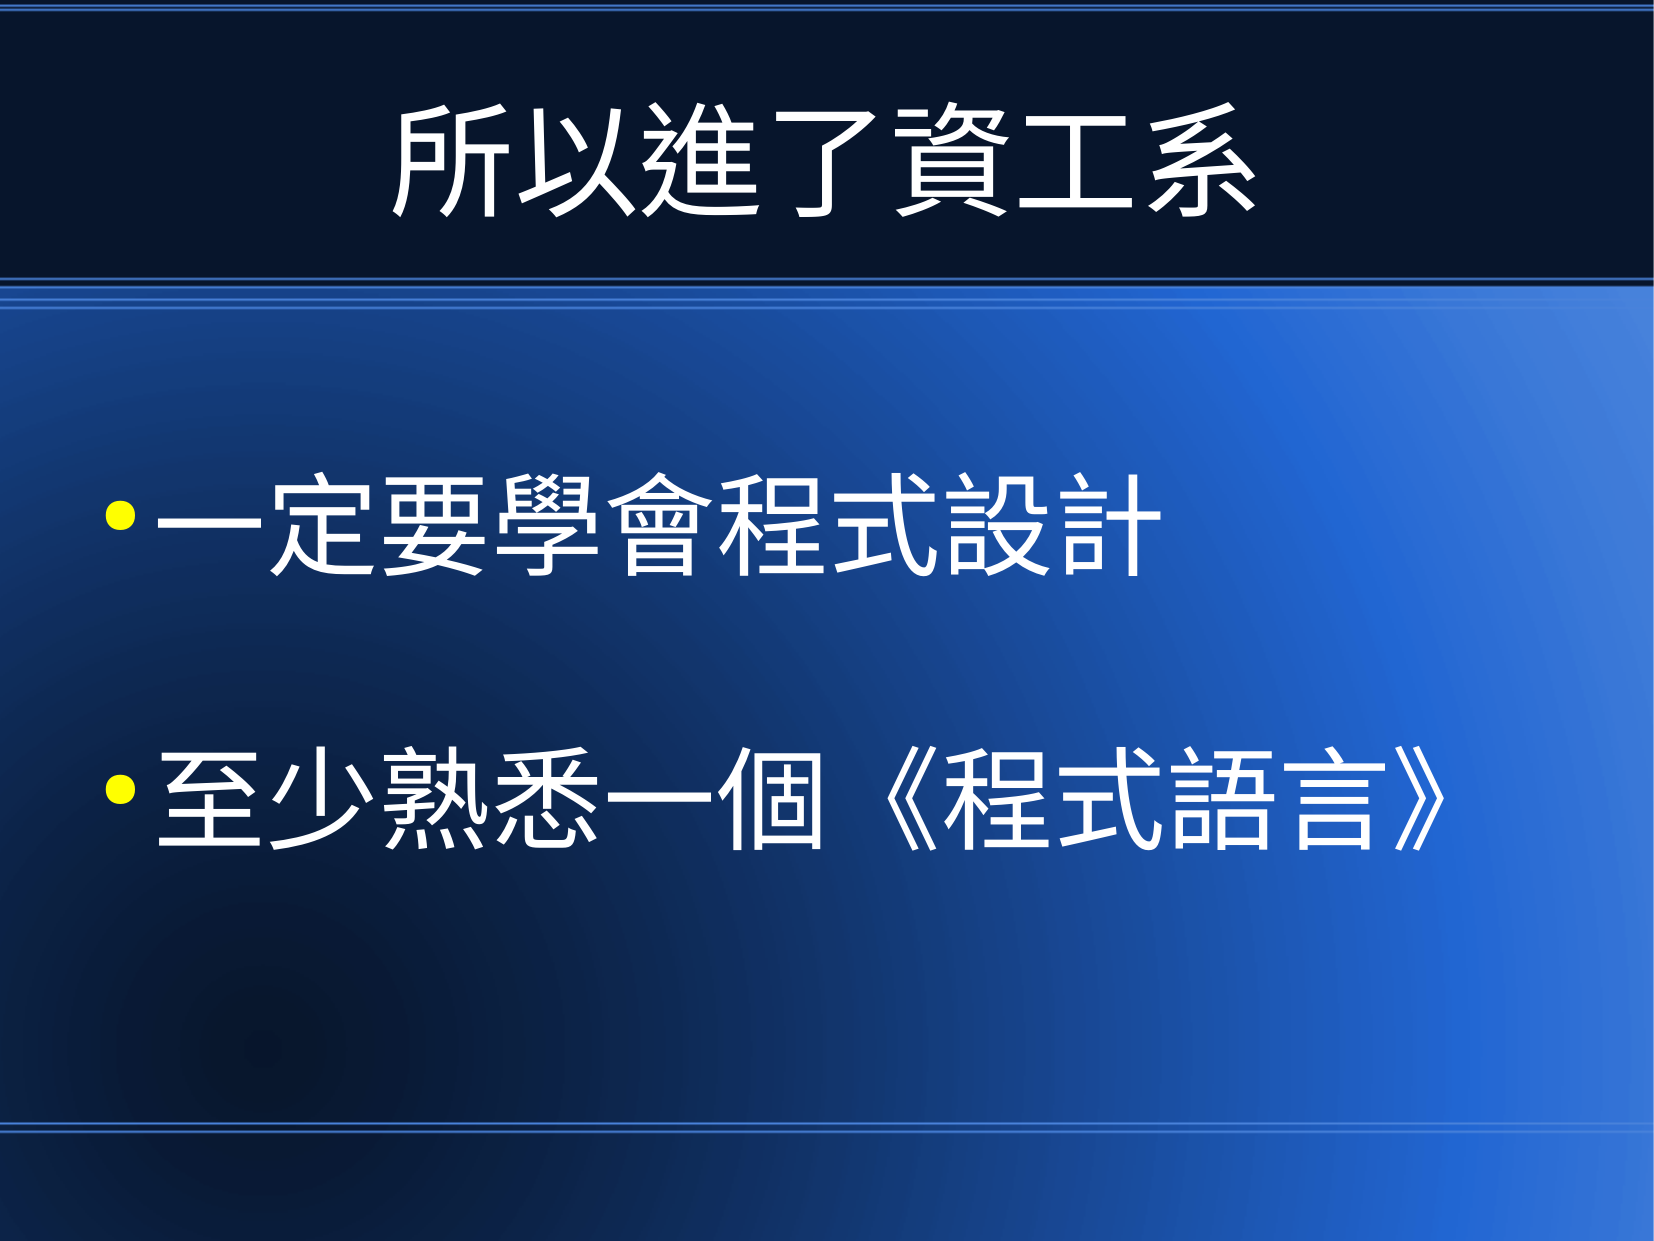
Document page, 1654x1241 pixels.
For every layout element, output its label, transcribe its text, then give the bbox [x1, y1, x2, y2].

title 所以進了資工系 [82, 49, 1571, 257]
picture [0, 0, 1654, 1241]
list 一定要學會程式設計 至少熟悉一個《程式語言》 [82, 355, 1571, 1241]
